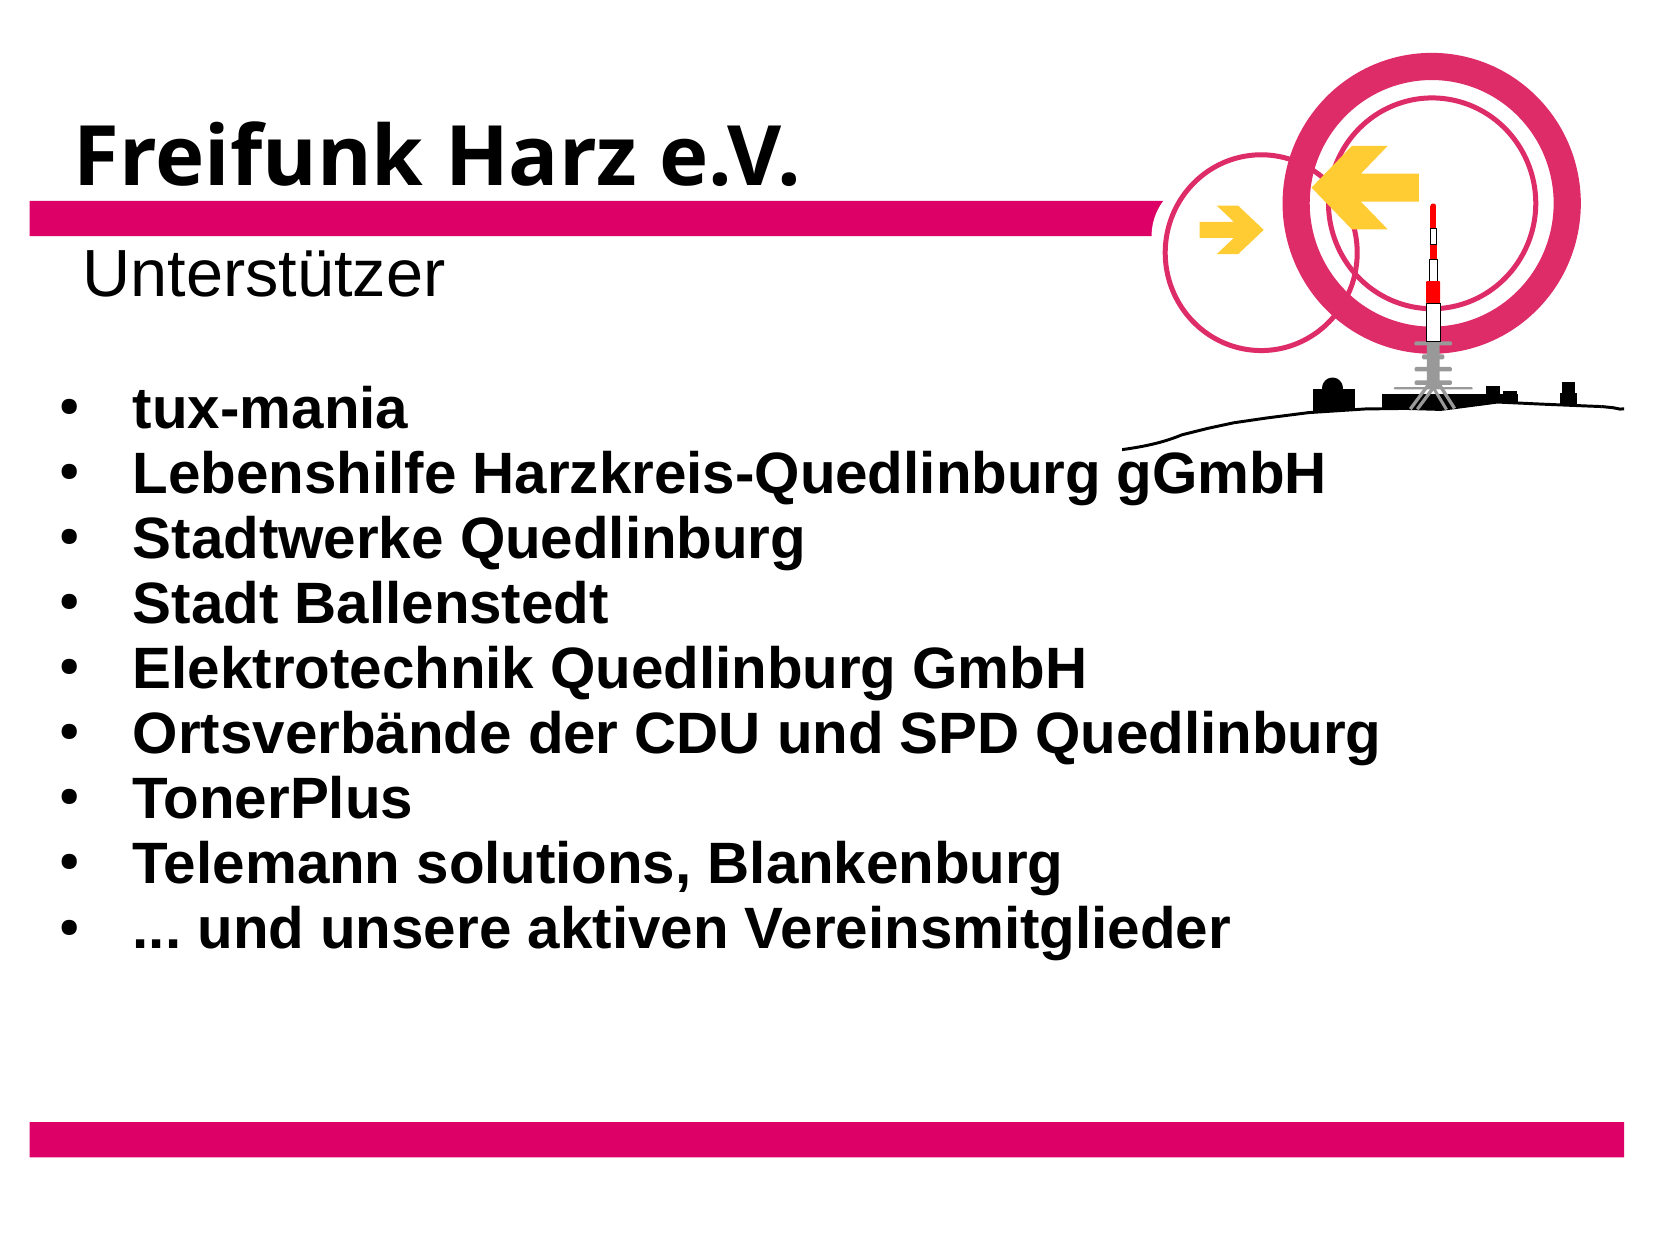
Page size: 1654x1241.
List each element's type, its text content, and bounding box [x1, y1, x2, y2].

subtitle Unterstützer tux-mania Lebenshilfe Harzkreis-Quedlinburg gGmbH Stadtwerke Quedlinburg Stadt Ballenstedt Elektrotechnik Quedlinburg GmbH Ortsverbände der CDU und SPD Quedlinburg TonerPlus Telemann solutions, Blankenburg ... und unsere aktiven Vereinsmitglieder [59, 236, 1571, 1101]
